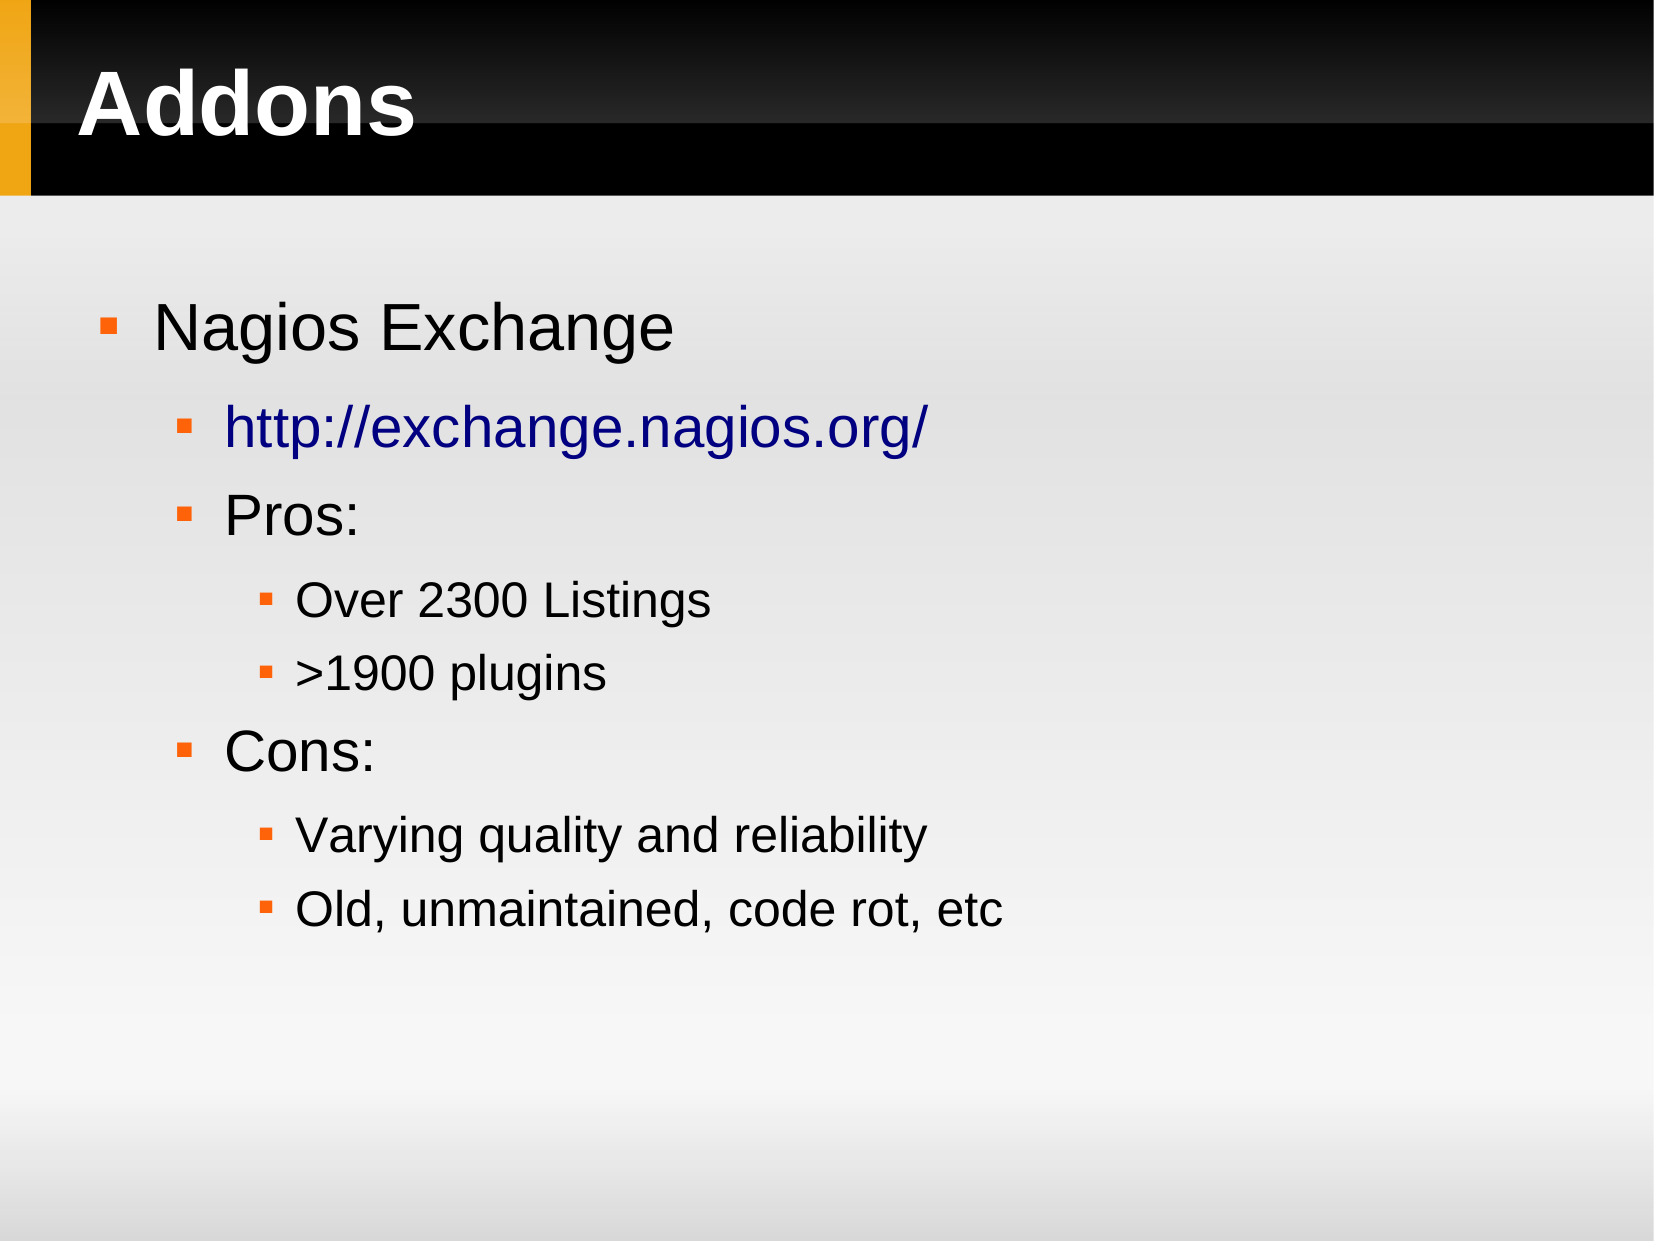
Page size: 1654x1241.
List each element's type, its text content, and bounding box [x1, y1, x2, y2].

list Nagios Exchange http://exchange.nagios.org/ Pros: Over 2300 Listings >1900 plugins Cons: Varying quality and reliability Old, unmaintained, code rot, etc [82, 290, 1571, 1109]
title Addons [76, 7, 1565, 200]
picture [0, 0, 1654, 1241]
